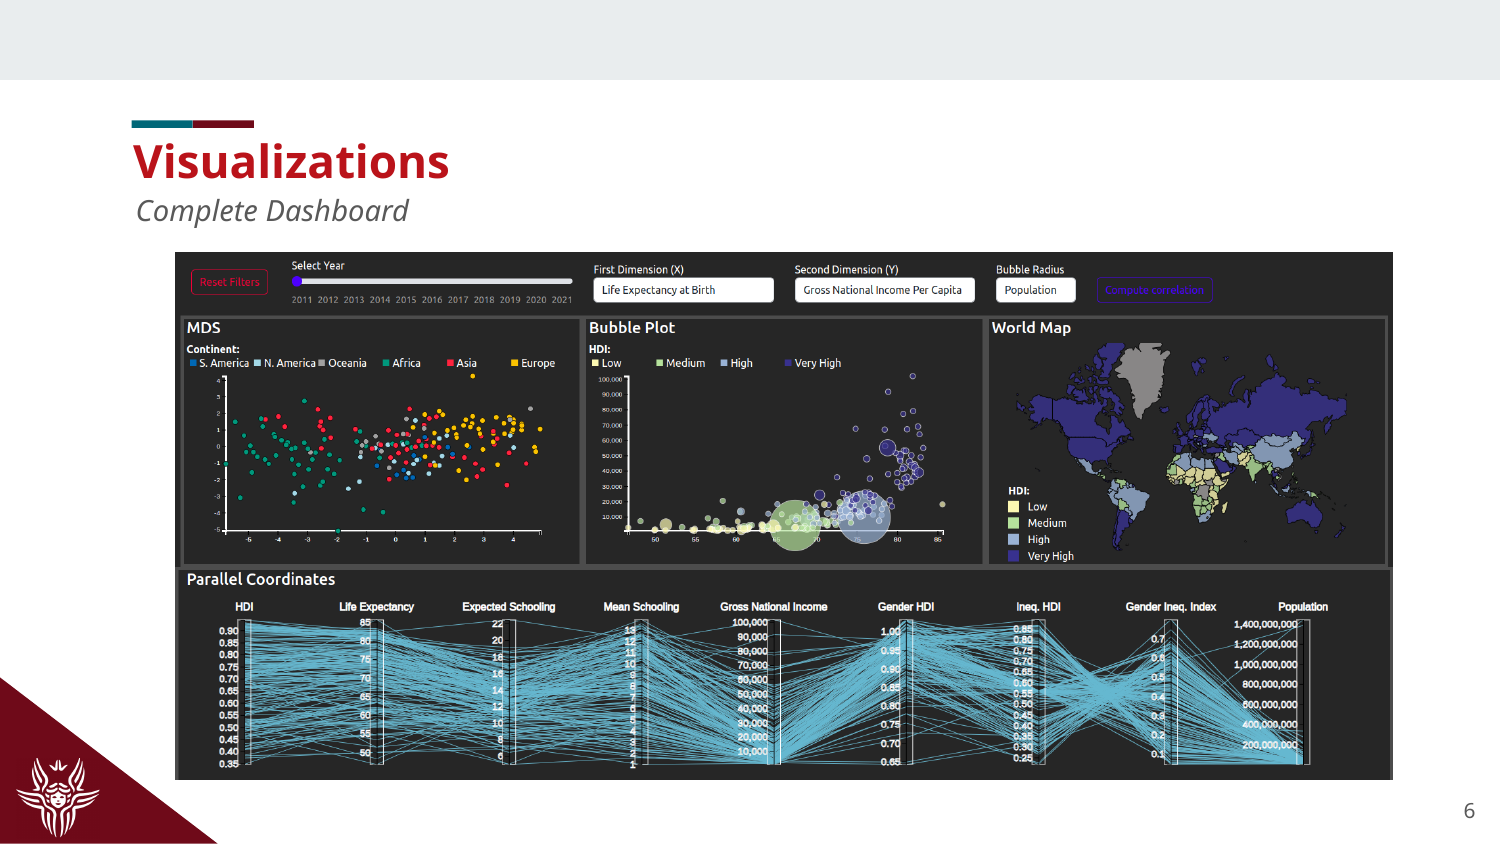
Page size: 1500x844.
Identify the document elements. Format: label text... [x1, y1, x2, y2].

title Visualizations [118, 118, 1380, 206]
list Complete Dashboard [120, 172, 1382, 249]
picture [175, 252, 1393, 780]
slide_number <number> [1400, 779, 1491, 844]
picture [16, 758, 100, 839]
